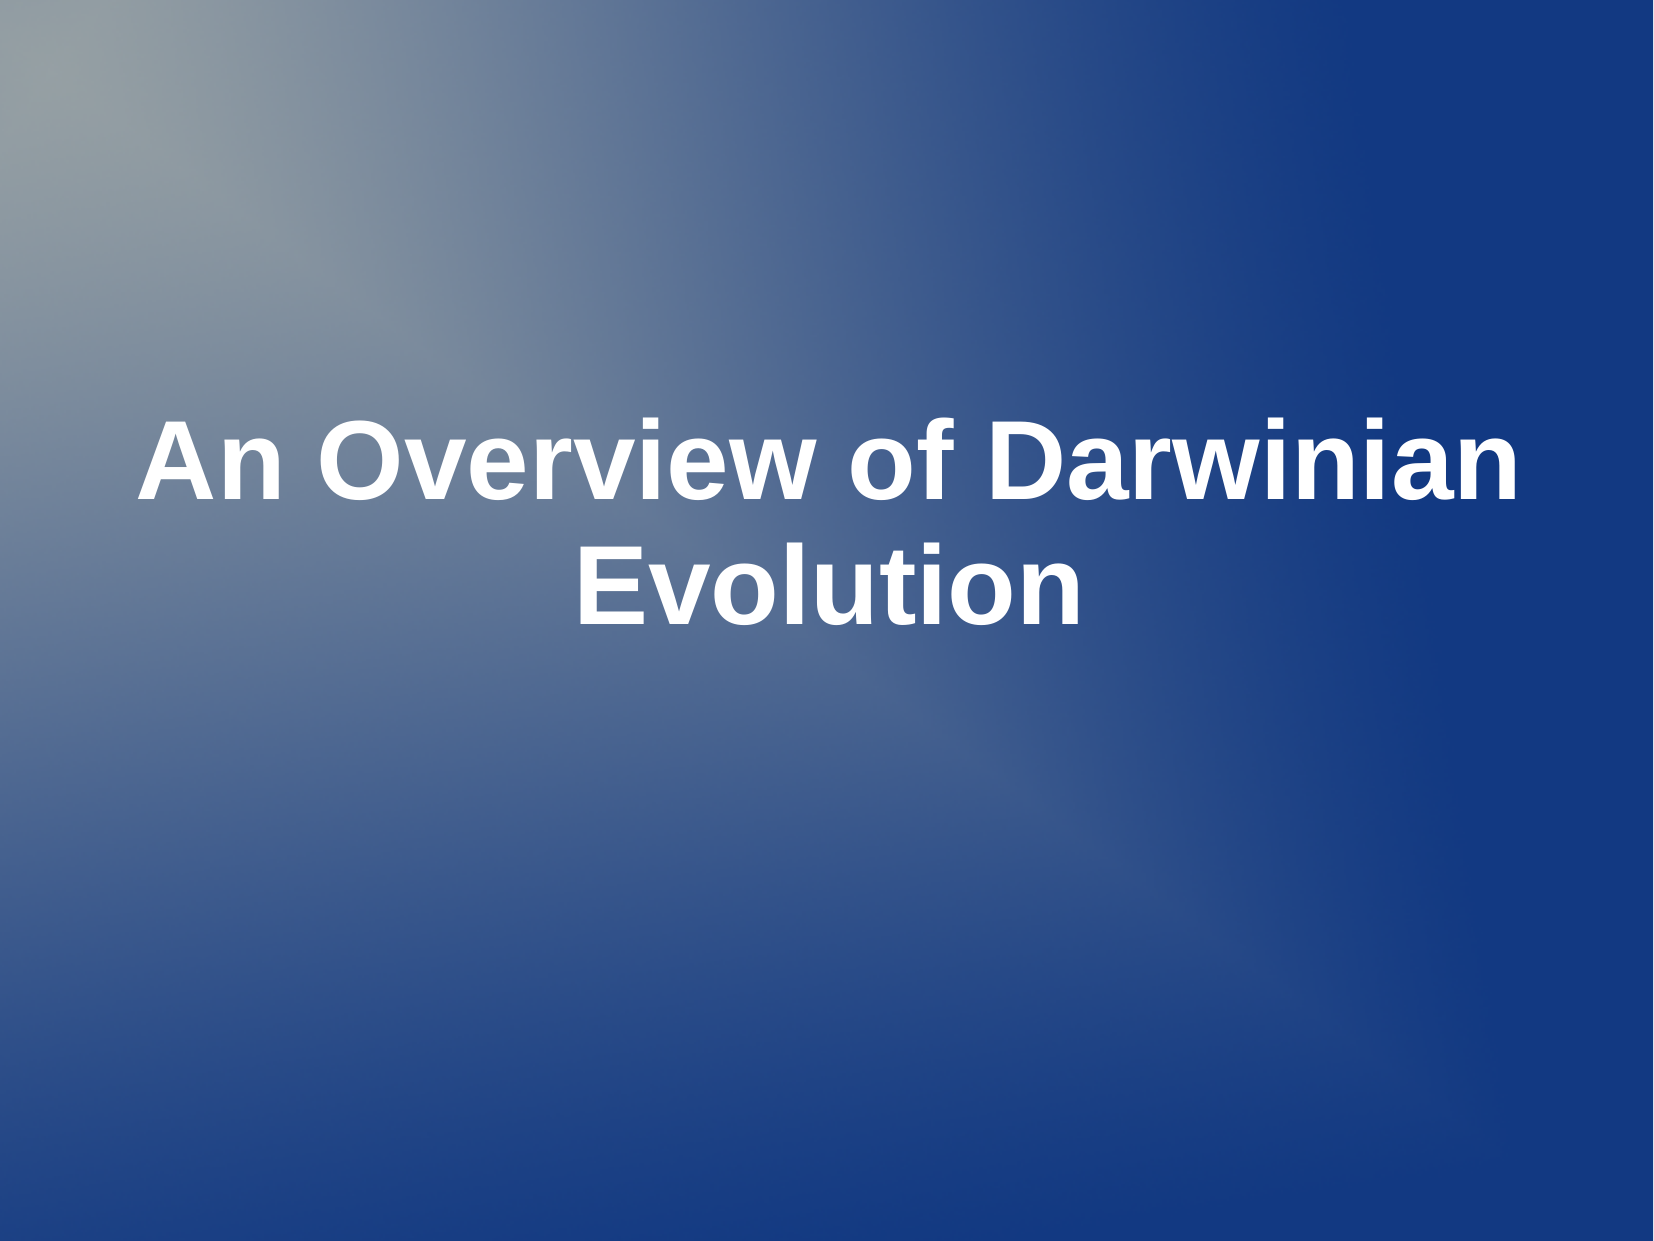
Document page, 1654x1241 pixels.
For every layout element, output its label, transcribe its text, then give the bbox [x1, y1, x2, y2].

picture [0, 0, 1654, 1241]
title An Overview of Darwinian Evolution [123, 378, 1536, 669]
